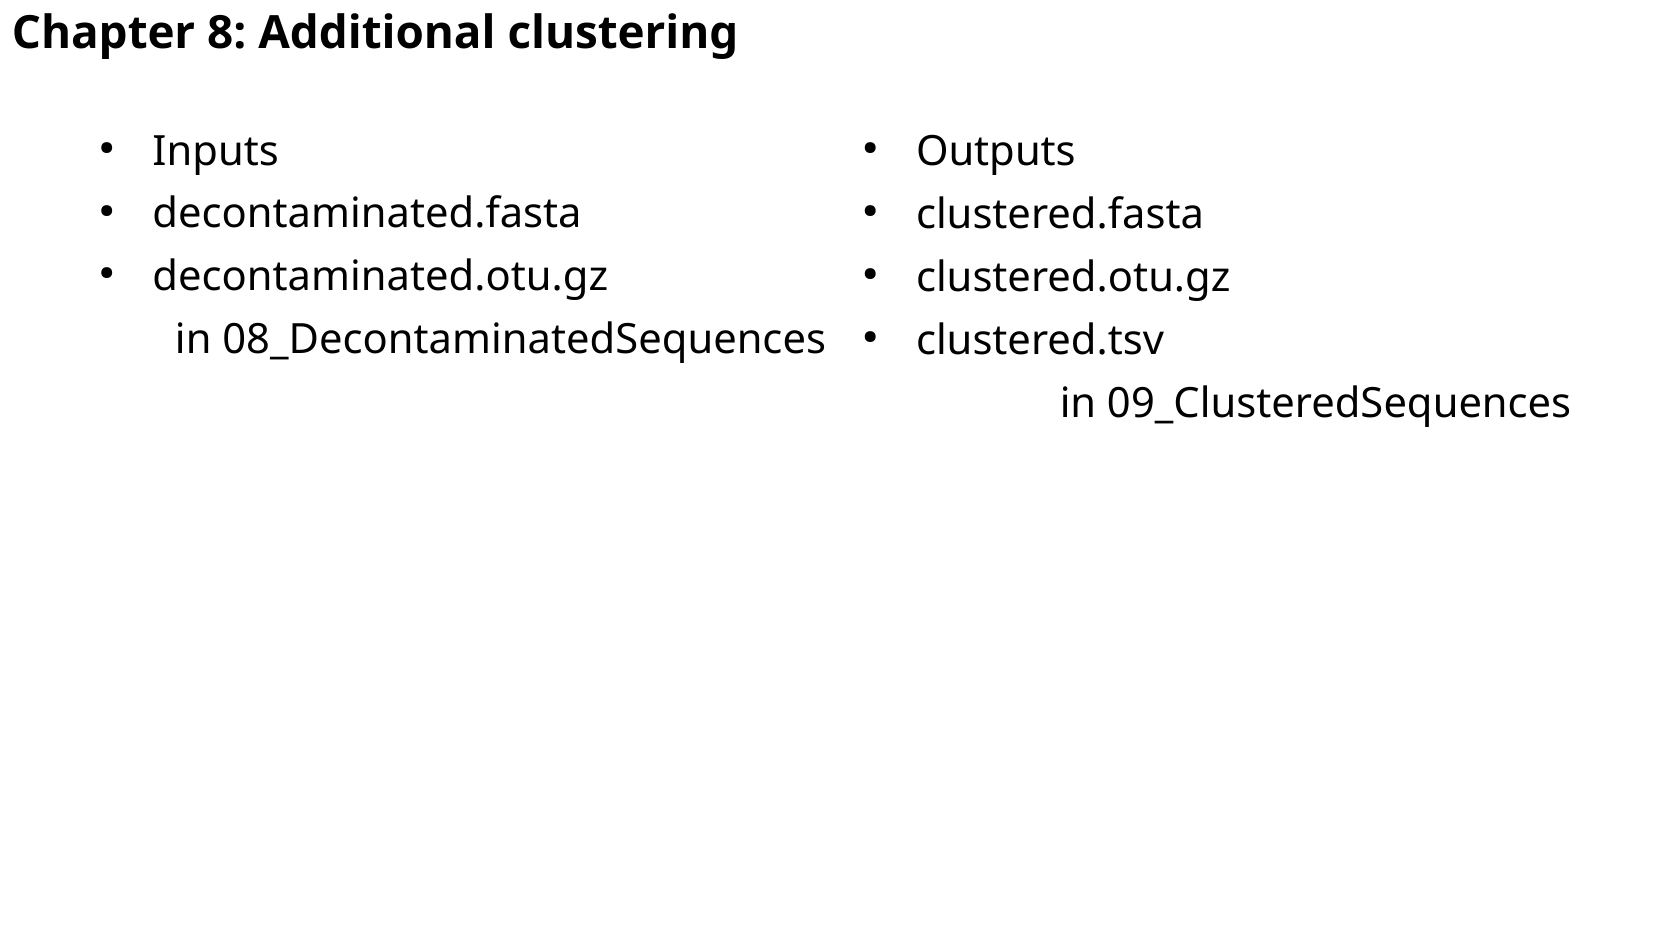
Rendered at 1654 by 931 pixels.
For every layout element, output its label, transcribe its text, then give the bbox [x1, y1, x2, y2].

title Chapter 8: Additional clustering [11, 0, 1642, 130]
list Outputs clustered.fasta clustered.otu.gz clustered.tsv in 09_ClusteredSequences [845, 120, 1572, 759]
list Inputs decontaminated.fasta decontaminated.otu.gz in 08_DecontaminatedSequences [81, 120, 827, 809]
